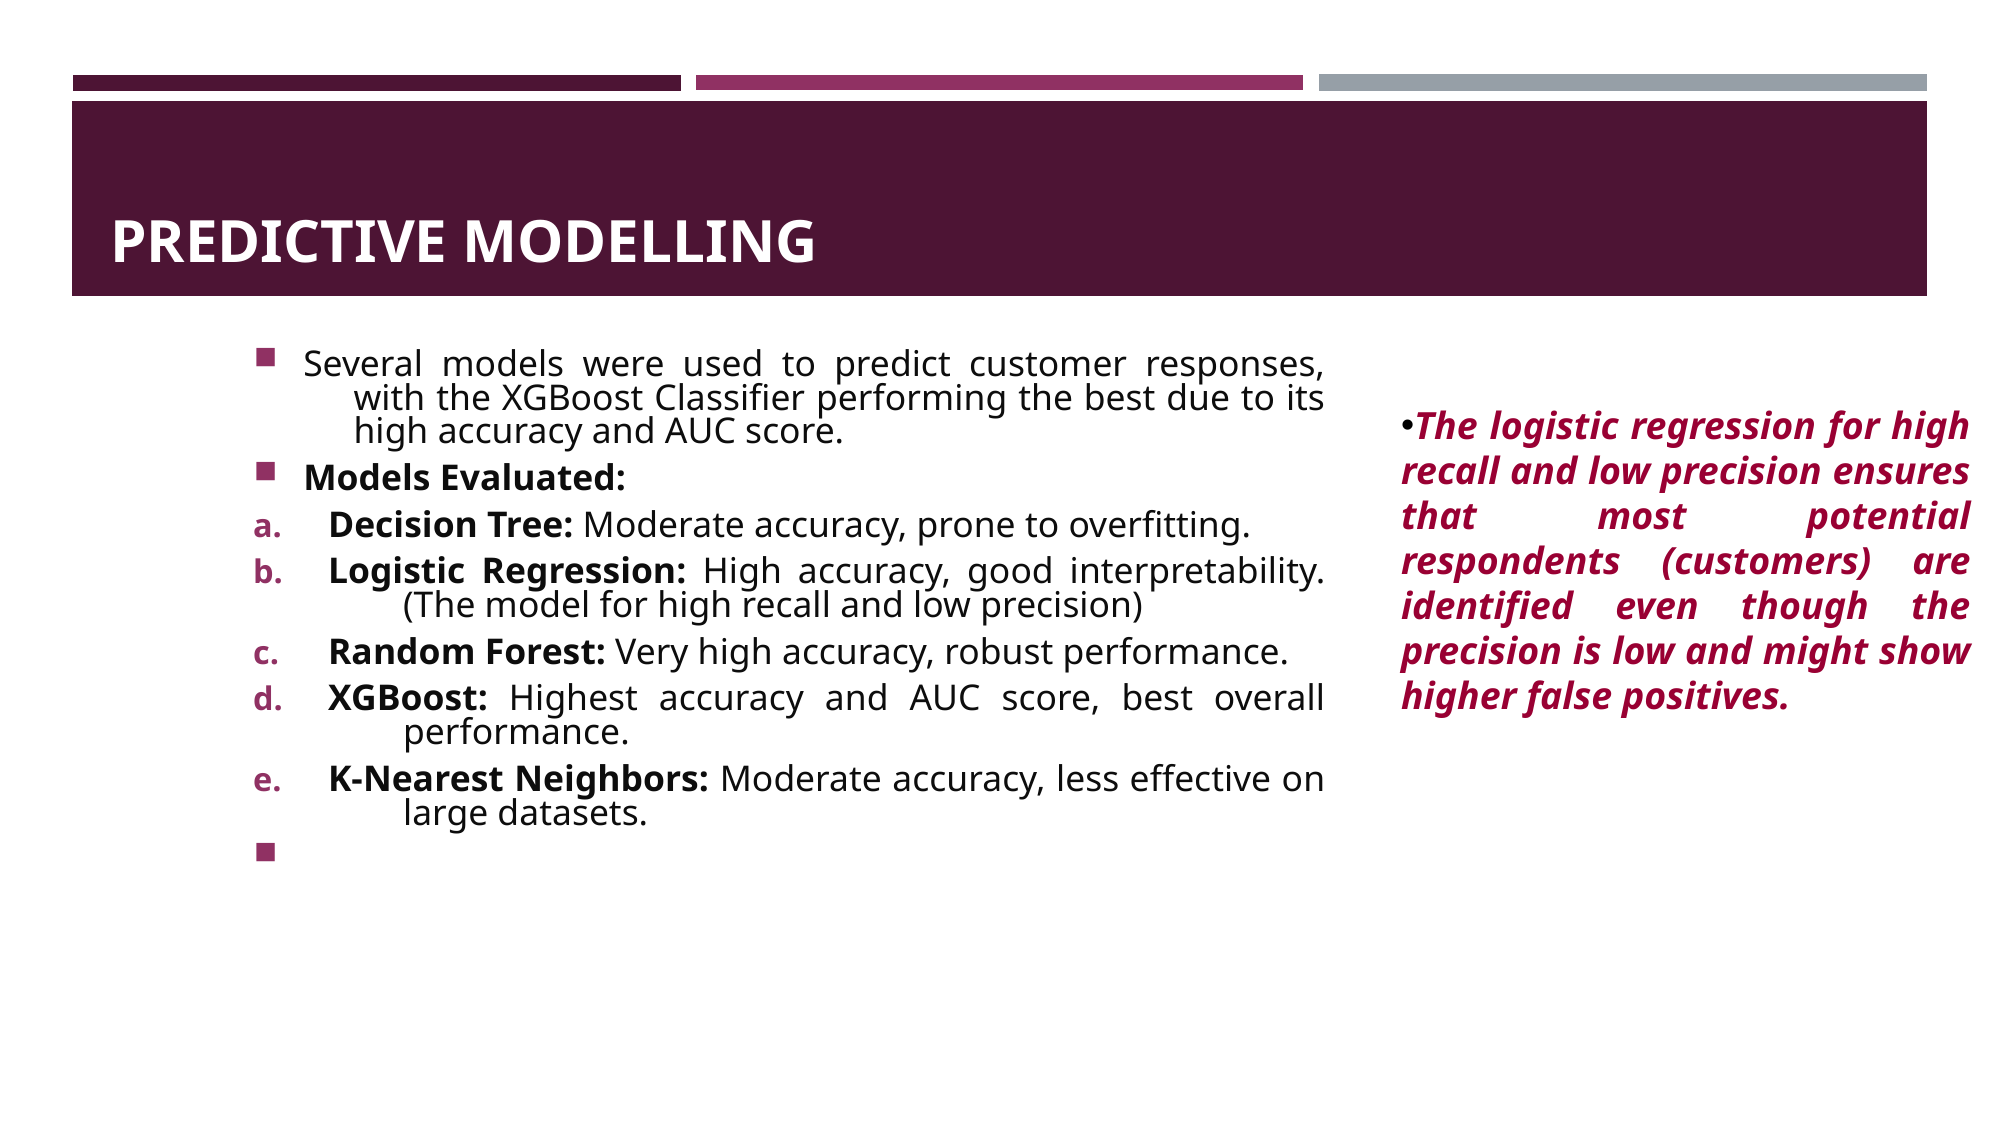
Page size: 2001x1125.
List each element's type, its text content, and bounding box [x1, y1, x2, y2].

text_box The logistic regression for high recall and low precision ensures that most potential respondents (customers) are identified even though the precision is low and might show higher false positives. [1385, 394, 1986, 683]
title Predictive ModeLling [95, 115, 1905, 282]
list Several models were used to predict customer responses, with the XGBoost Classifier performing the best due to its high accuracy and AUC score. Models Evaluated: Decision Tree: Moderate accuracy, prone to overfitting. Logistic Regression: High accuracy, good interpretability. (The model for high recall and low precision) Random Forest: Very high accuracy, robust performance. XGBoost: Highest accuracy and AUC score, best overall performance. K-Nearest Neighbors: Moderate accuracy, less effective on large datasets. [238, 330, 1341, 897]
